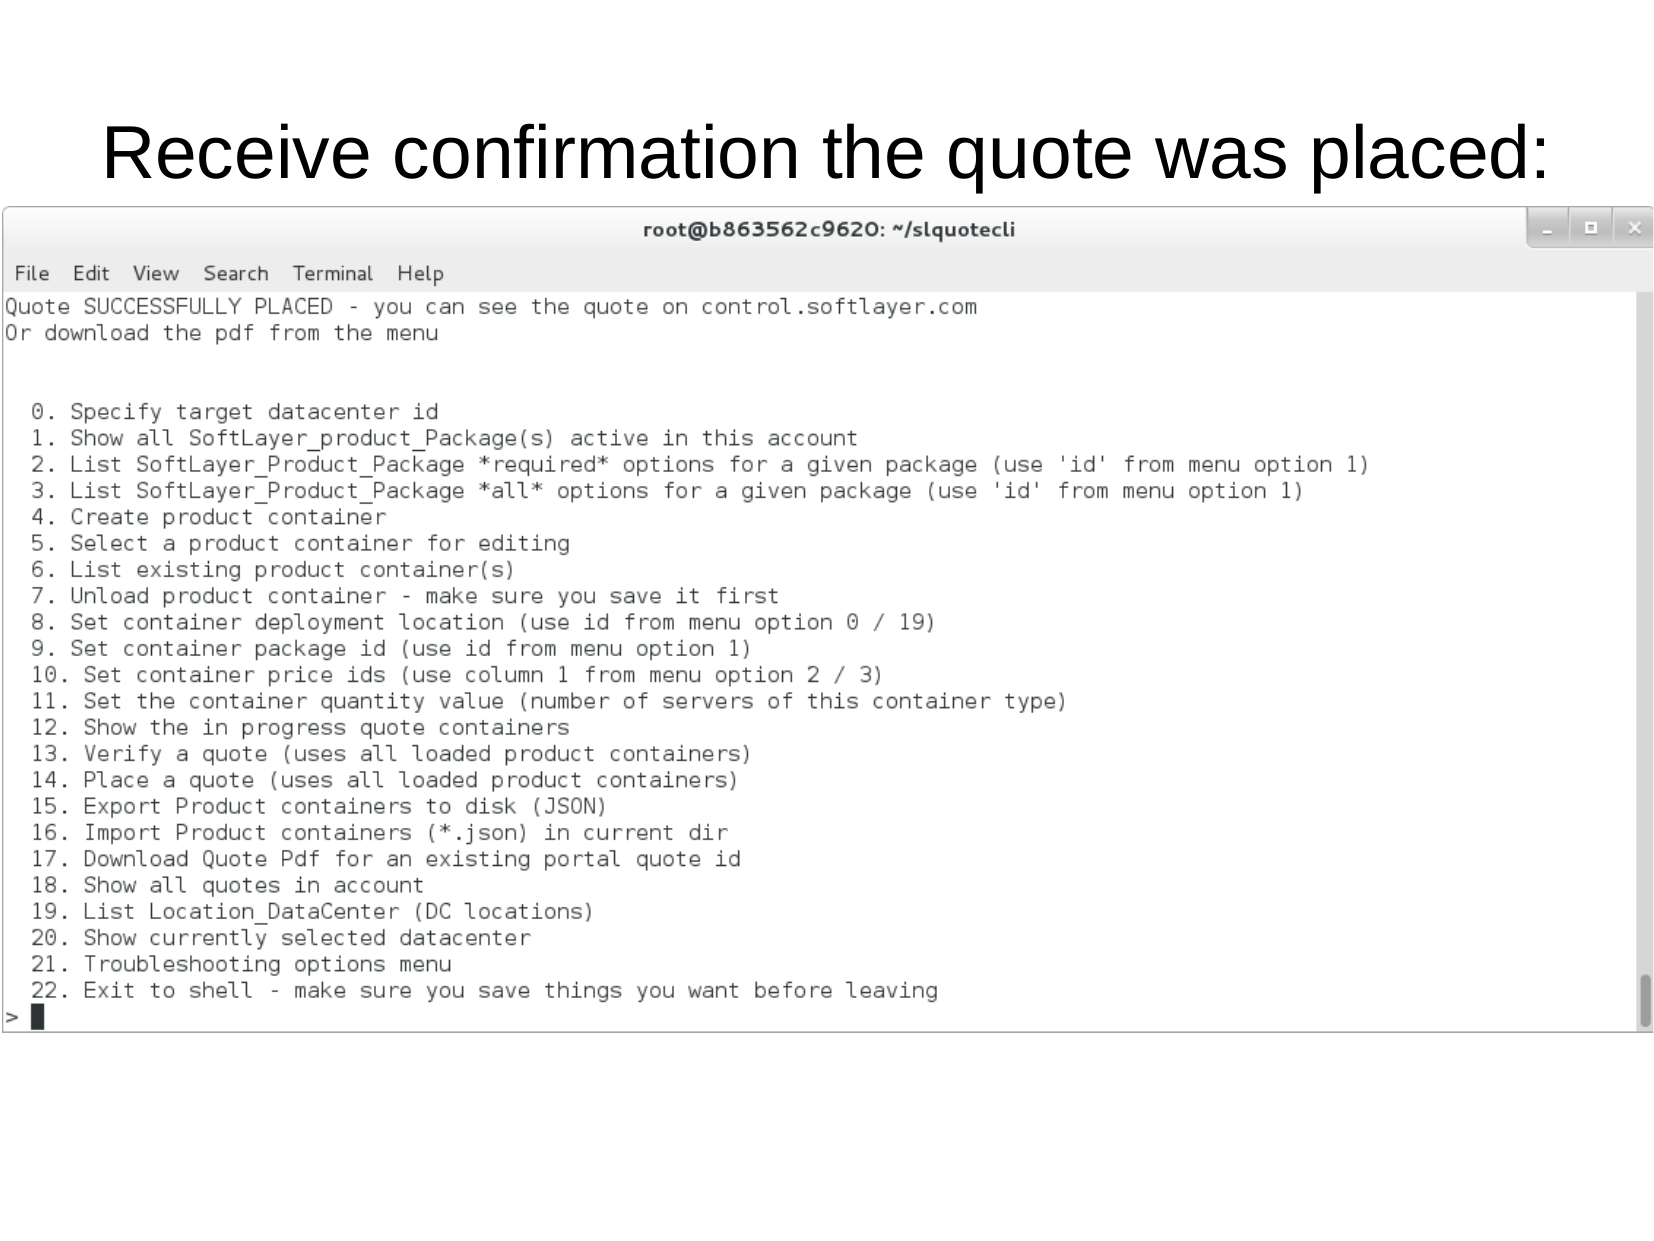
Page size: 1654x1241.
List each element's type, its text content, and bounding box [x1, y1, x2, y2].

picture [2, 206, 1654, 1033]
title Receive confirmation the quote was placed: [82, 49, 1571, 206]
